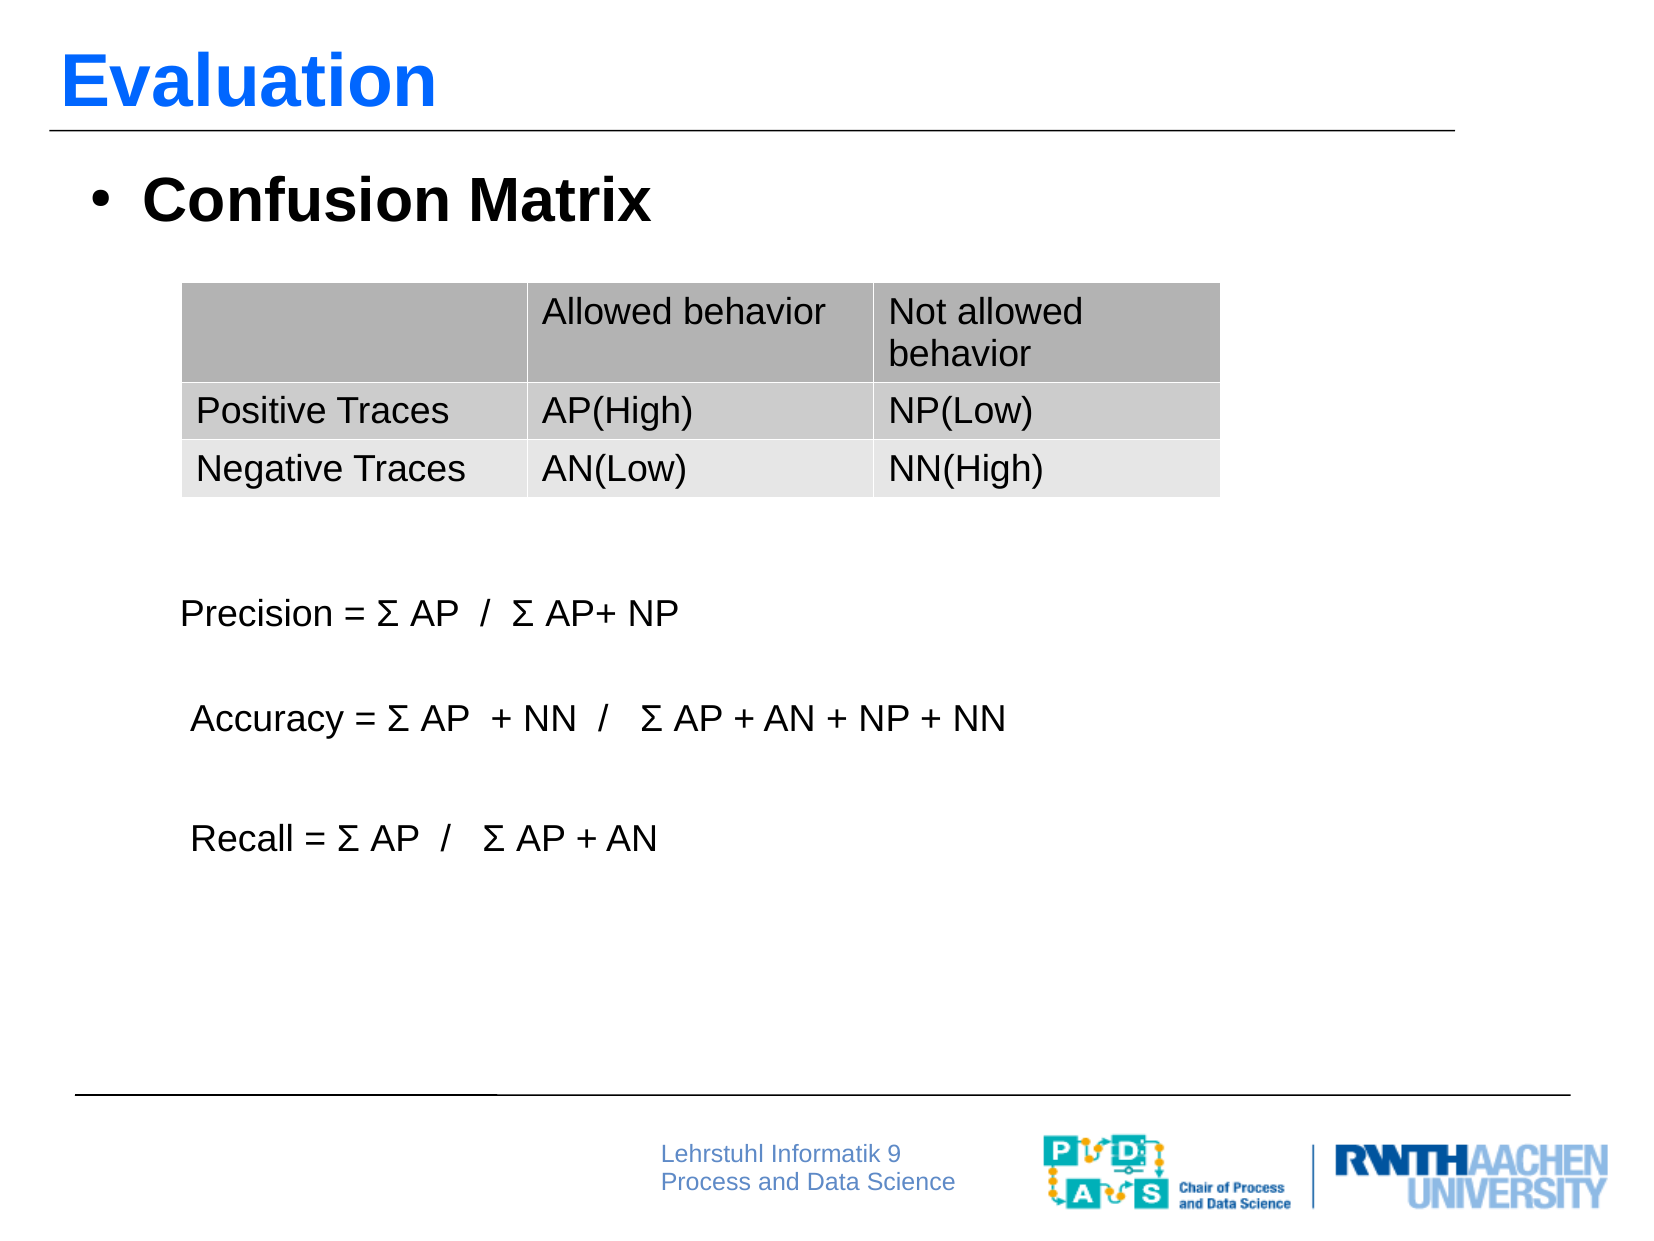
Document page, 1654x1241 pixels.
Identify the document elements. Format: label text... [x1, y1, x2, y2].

table_cell Positive Traces [182, 383, 527, 439]
text_box Recall = Σ AP / Σ AP + AN [165, 810, 1411, 916]
list Confusion Matrix [71, 165, 1561, 1021]
table_header Not allowed behavior [874, 283, 1220, 382]
table_header [182, 283, 527, 382]
text_box Accuracy = Σ AP + NN / Σ AP + AN + NP + NN [165, 690, 1411, 796]
table_cell NP(Low) [874, 383, 1220, 439]
picture [1005, 1090, 1647, 1241]
table_cell Negative Traces [182, 440, 527, 497]
table_cell AN(Low) [528, 440, 873, 497]
table_header Allowed behavior [528, 283, 873, 382]
title Evaluation [60, 30, 1549, 131]
text_box Precision = Σ AP / Σ AP+ NP [165, 585, 1411, 690]
table_cell NN(High) [874, 440, 1220, 497]
table_cell AP(High) [528, 383, 873, 439]
